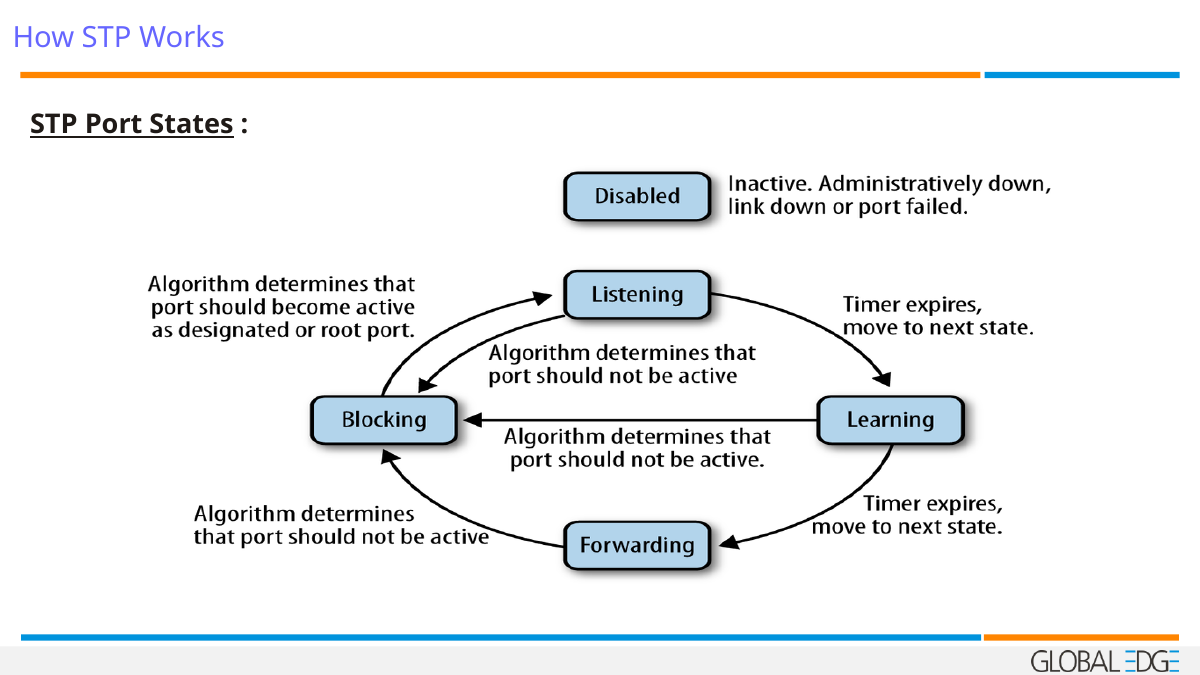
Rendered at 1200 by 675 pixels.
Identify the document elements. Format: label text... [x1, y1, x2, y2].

title How STP Works [12, 9, 1088, 63]
list STP Port States : [30, 104, 1140, 550]
picture [1031, 650, 1179, 672]
picture [147, 164, 1051, 586]
